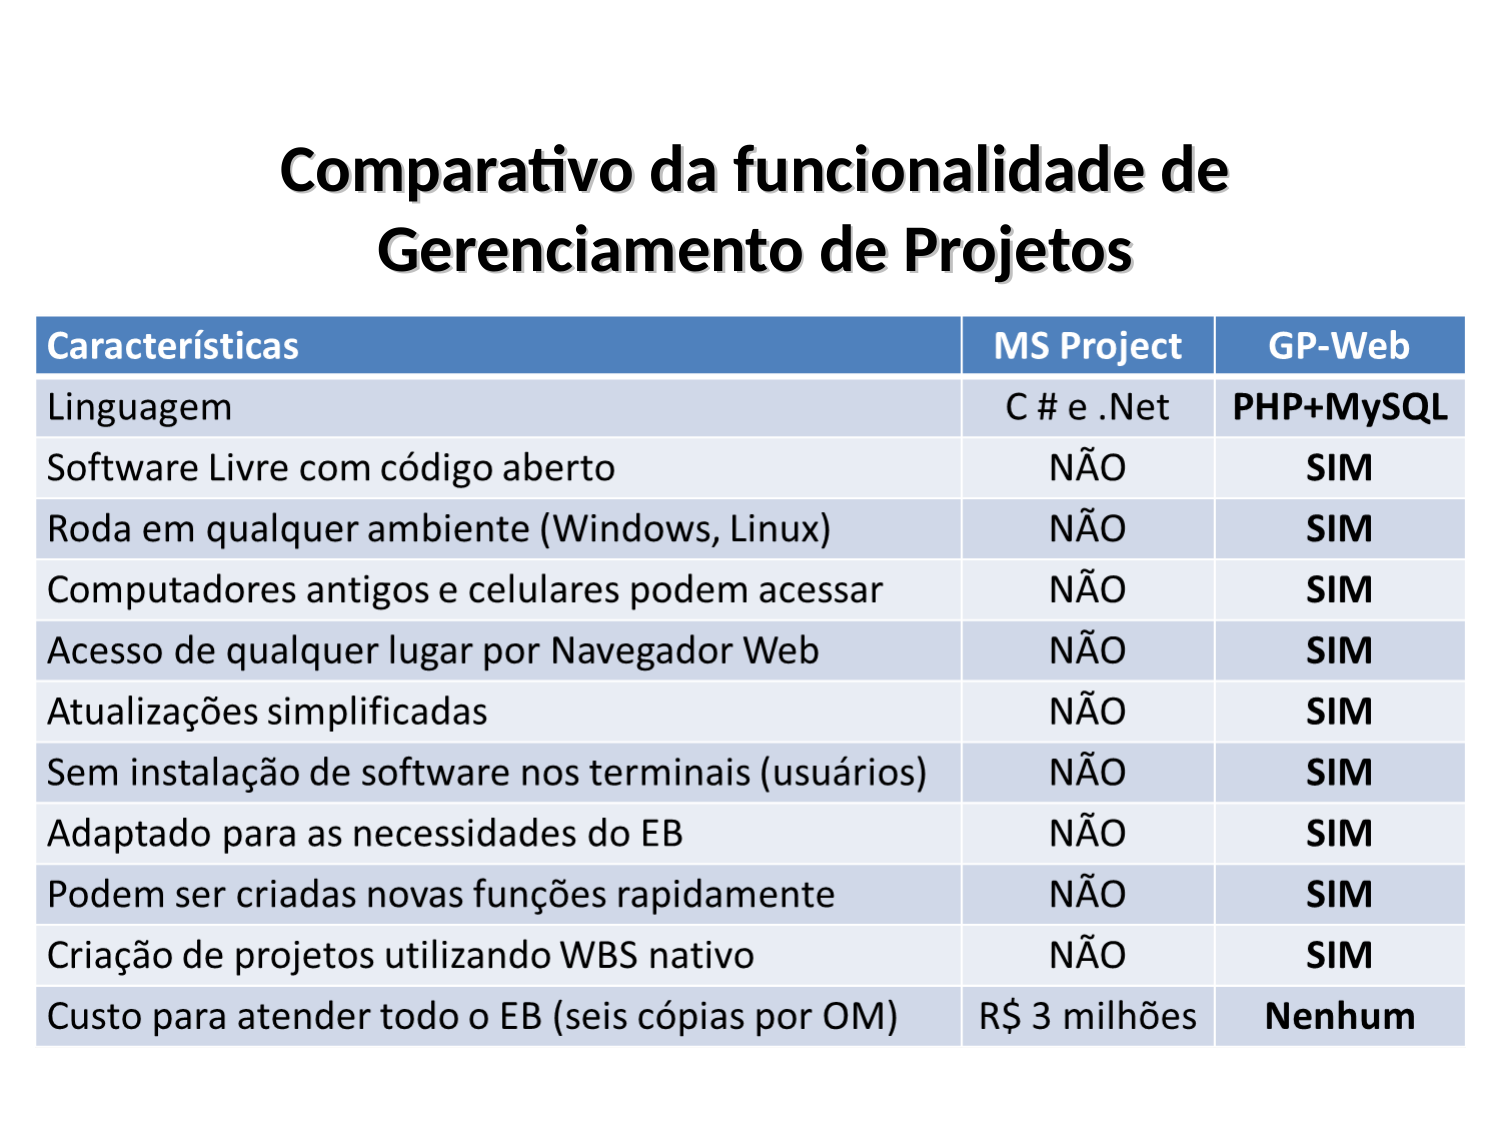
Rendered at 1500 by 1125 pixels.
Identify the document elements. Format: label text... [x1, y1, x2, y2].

picture [35, 307, 1466, 1066]
title Comparativo da funcionalidade de Gerenciamento de Projetos [105, 117, 1406, 258]
